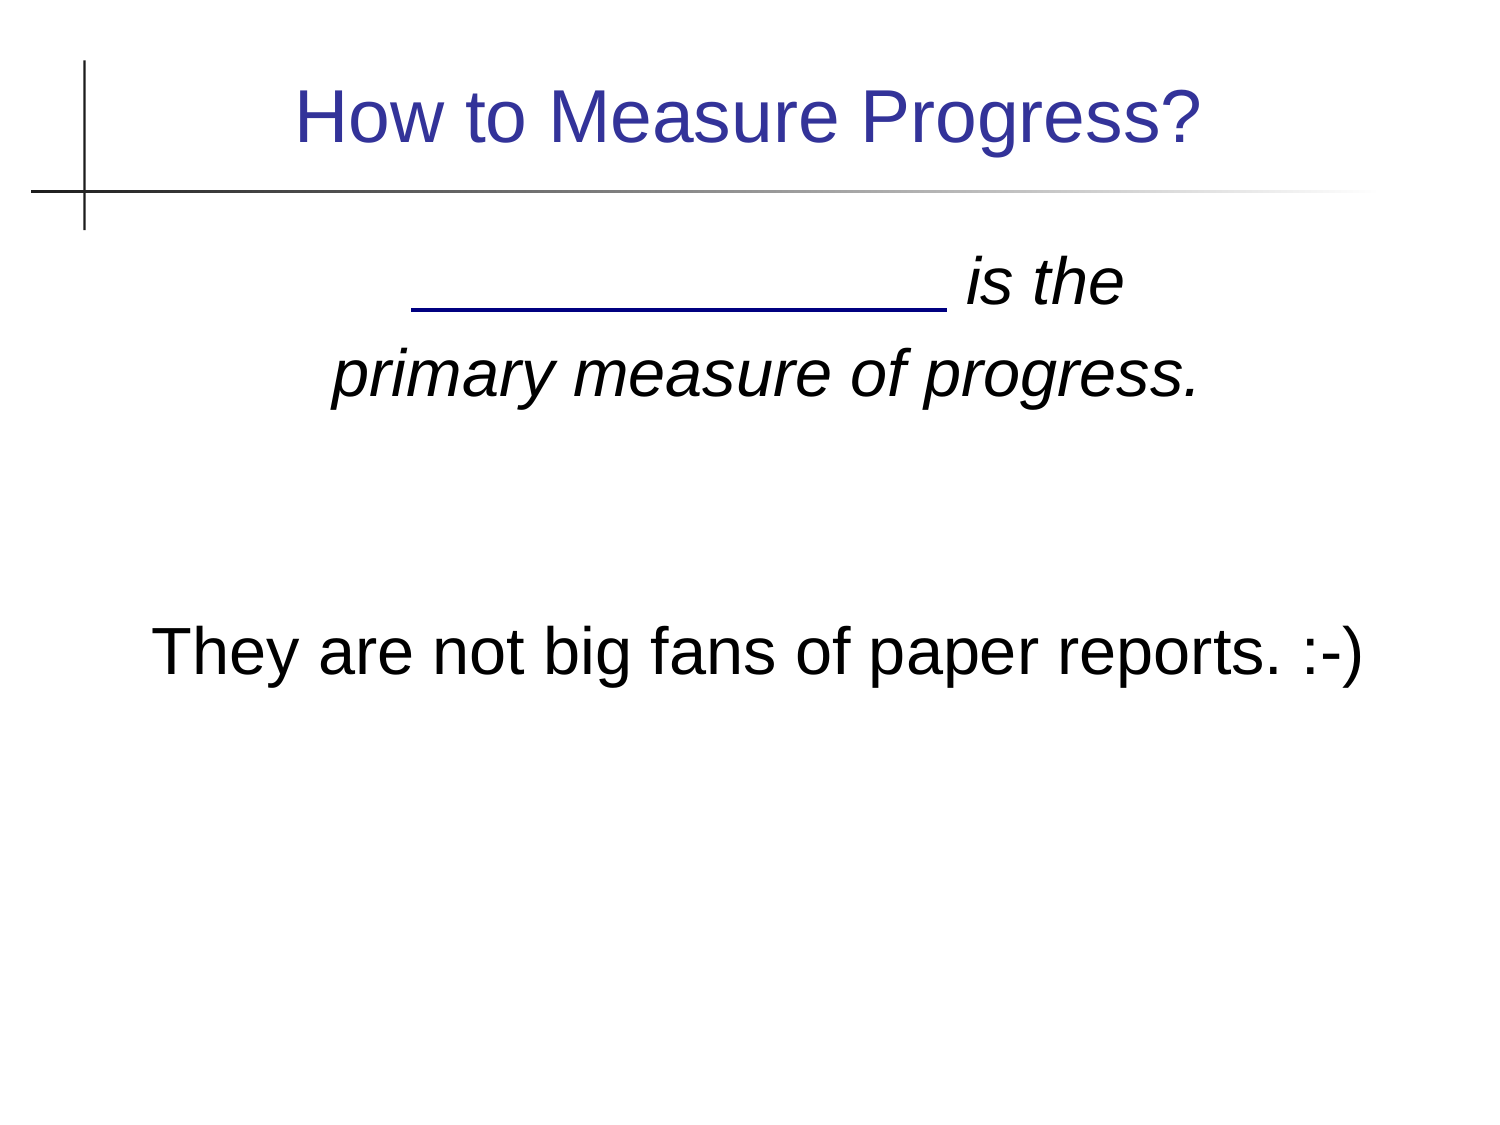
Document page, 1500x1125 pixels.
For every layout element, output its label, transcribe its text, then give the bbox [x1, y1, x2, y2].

list is the primary measure of progress. They are not big fans of paper reports. :-) [110, 229, 1408, 960]
title How to Measure Progress? [100, 42, 1397, 182]
